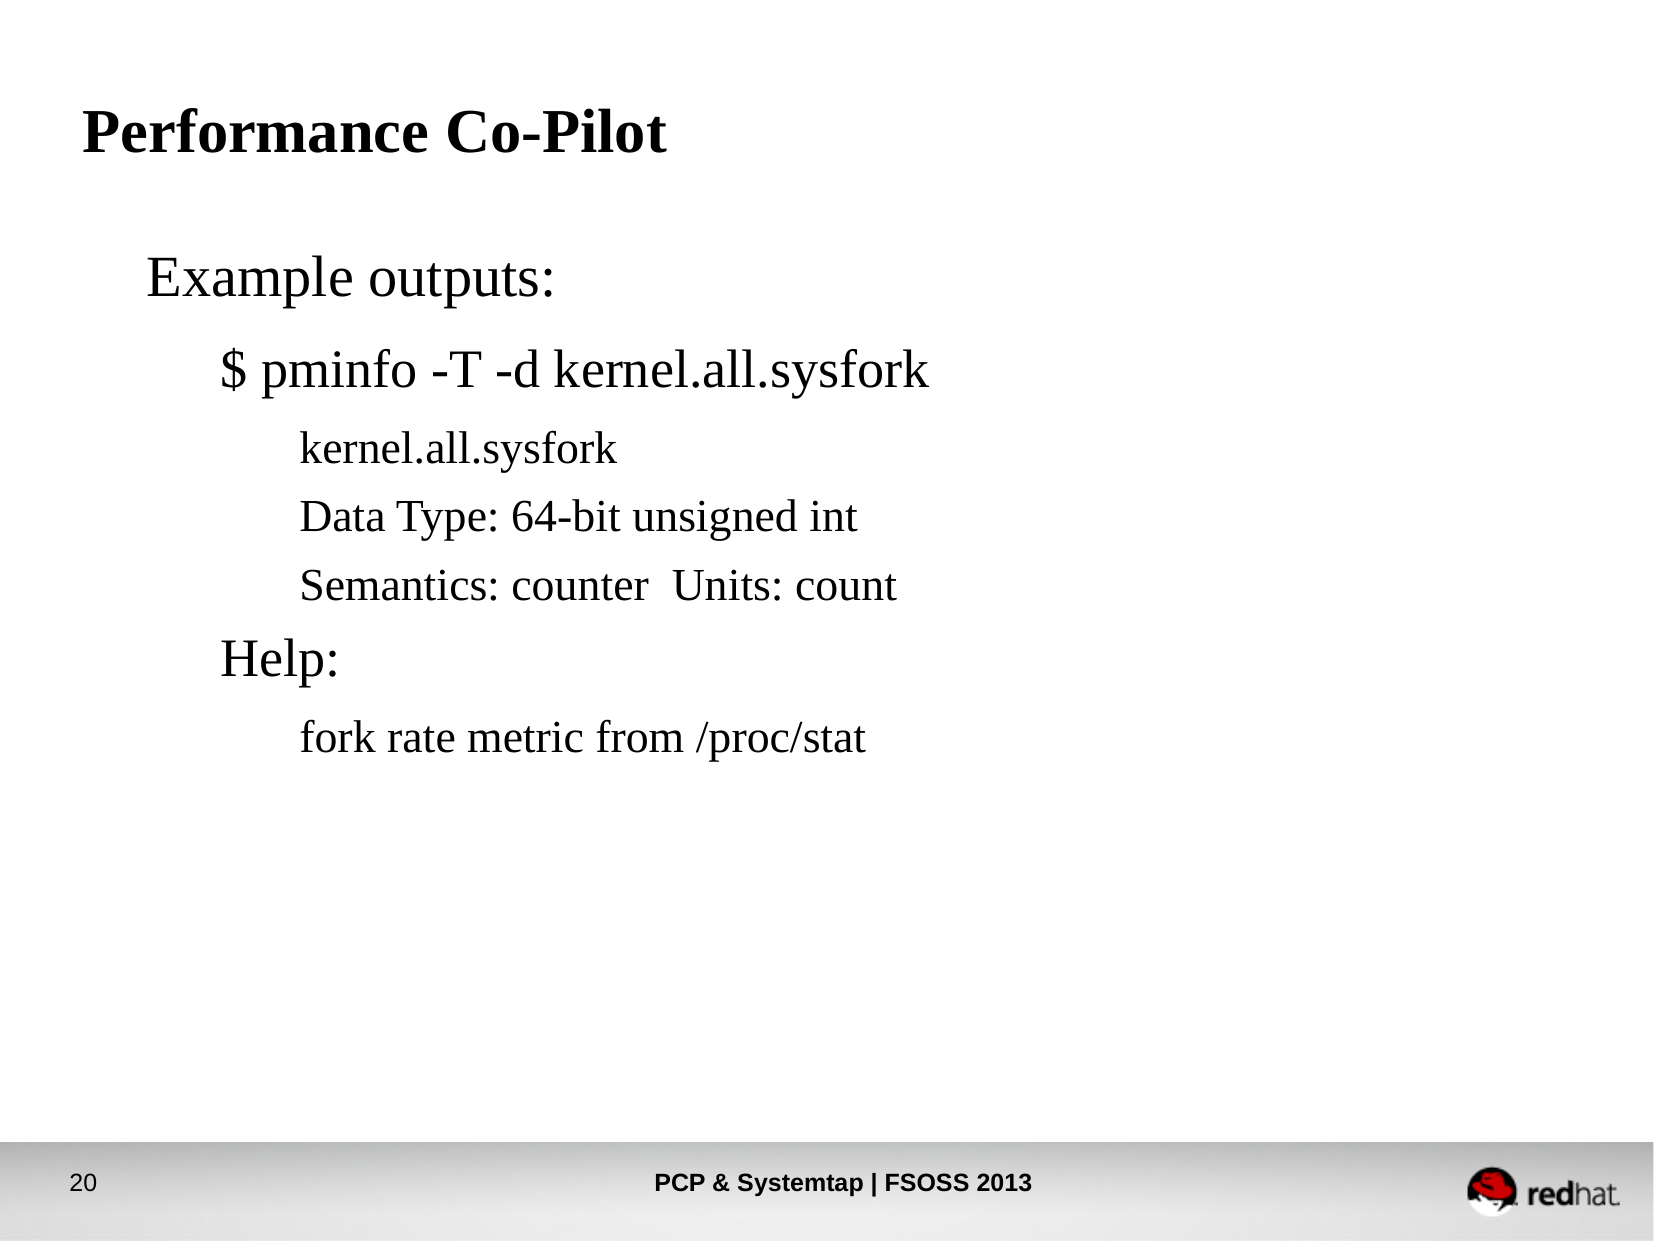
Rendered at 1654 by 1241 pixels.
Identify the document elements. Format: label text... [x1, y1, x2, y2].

picture [0, 1142, 1654, 1241]
title Performance Co-Pilot [82, 37, 1571, 226]
list Example outputs: $ pminfo -T -d kernel.all.sysfork kernel.all.sysfork Data Type: 64-bit unsigned int Semantics: counter Units: count Help: fork rate metric from /proc/stat [86, 244, 1576, 1039]
